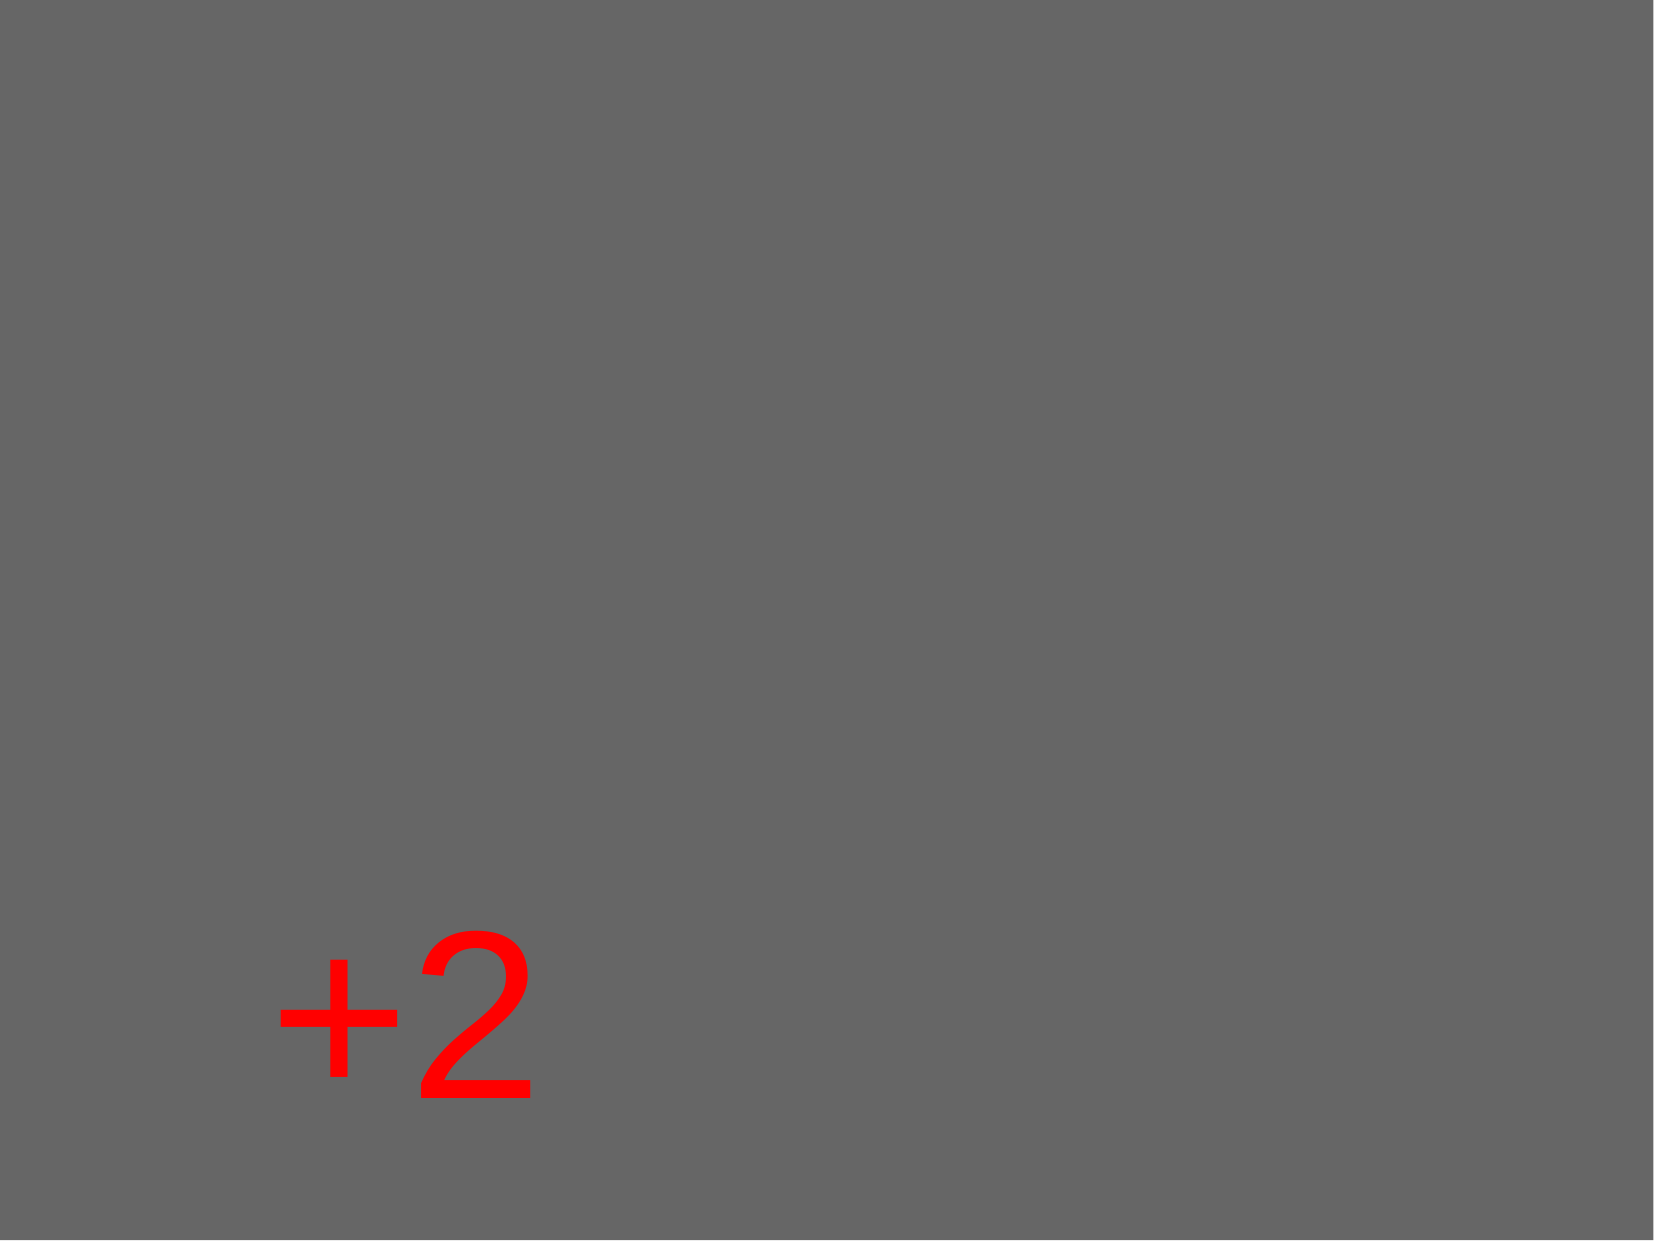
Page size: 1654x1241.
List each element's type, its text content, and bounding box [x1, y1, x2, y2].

text_box [0, 0, 1654, 1241]
text_box +2 [254, 874, 591, 1157]
